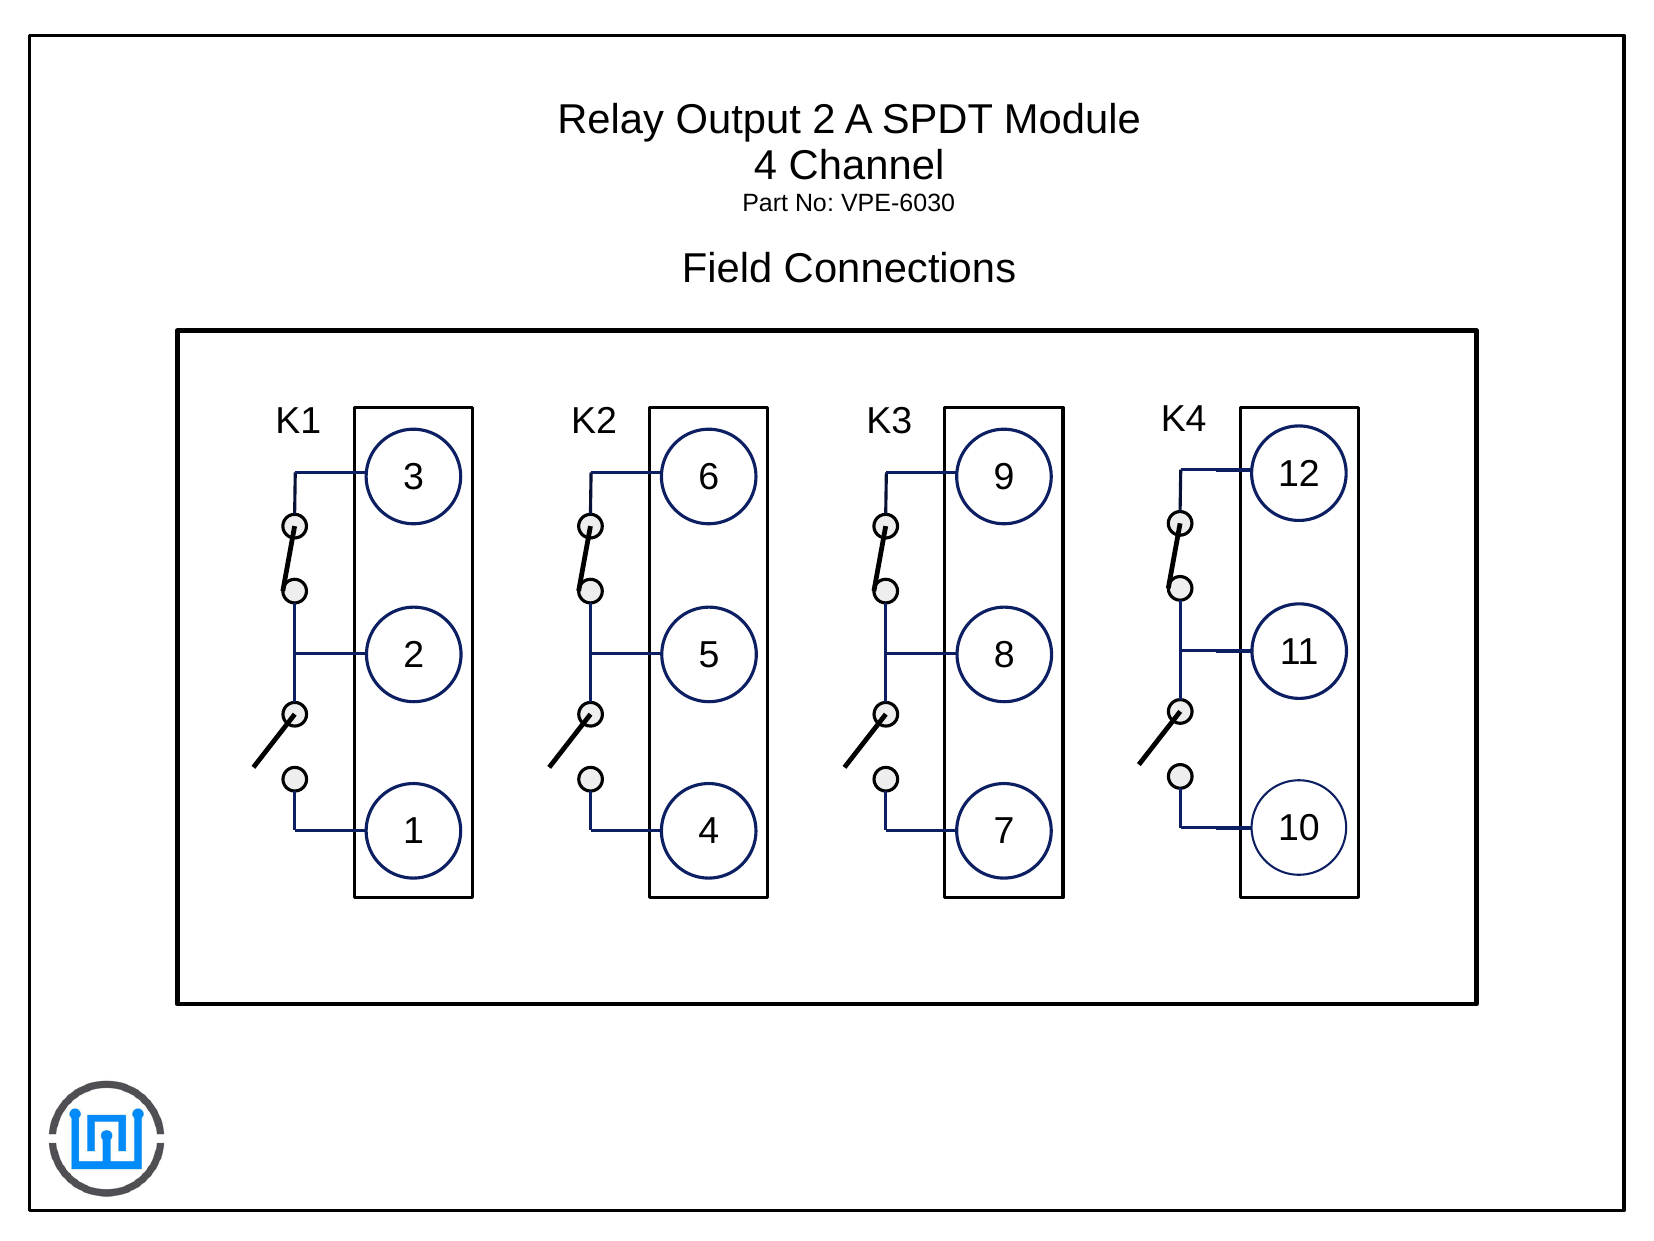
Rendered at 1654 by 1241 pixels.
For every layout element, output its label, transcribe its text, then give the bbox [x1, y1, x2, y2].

text_box [578, 702, 603, 727]
text_box [282, 702, 307, 727]
text_box 9 [956, 429, 1052, 524]
text_box [578, 579, 603, 603]
text_box 3 [366, 429, 461, 524]
text_box [282, 767, 307, 791]
text_box K3 [851, 392, 928, 450]
text_box [874, 767, 898, 791]
text_box [282, 514, 307, 538]
text_box 8 [957, 607, 1052, 702]
text_box 4 [661, 783, 756, 879]
text_box 12 [1251, 425, 1347, 521]
text_box [1168, 511, 1192, 536]
text_box 5 [661, 607, 757, 702]
text_box [874, 579, 898, 603]
text_box [1168, 576, 1192, 601]
text_box K2 [556, 392, 632, 450]
text_box 6 [661, 429, 756, 524]
text_box 7 [956, 783, 1052, 879]
text_box [578, 514, 603, 538]
text_box K4 [1146, 389, 1222, 447]
text_box [578, 767, 603, 791]
text_box [874, 702, 898, 727]
text_box [873, 514, 898, 538]
text_box [282, 579, 307, 603]
text_box 2 [366, 607, 462, 702]
text_box [1168, 764, 1193, 789]
text_box [1168, 699, 1193, 724]
picture [35, 1068, 178, 1208]
text_box K1 [260, 392, 336, 450]
text_box 11 [1252, 603, 1347, 699]
text_box Relay Output 2 A SPDT Module 4 Channel Part No: VPE-6030 Field Connections [542, 41, 1488, 345]
text_box 10 [1251, 780, 1347, 875]
text_box 1 [366, 783, 461, 879]
